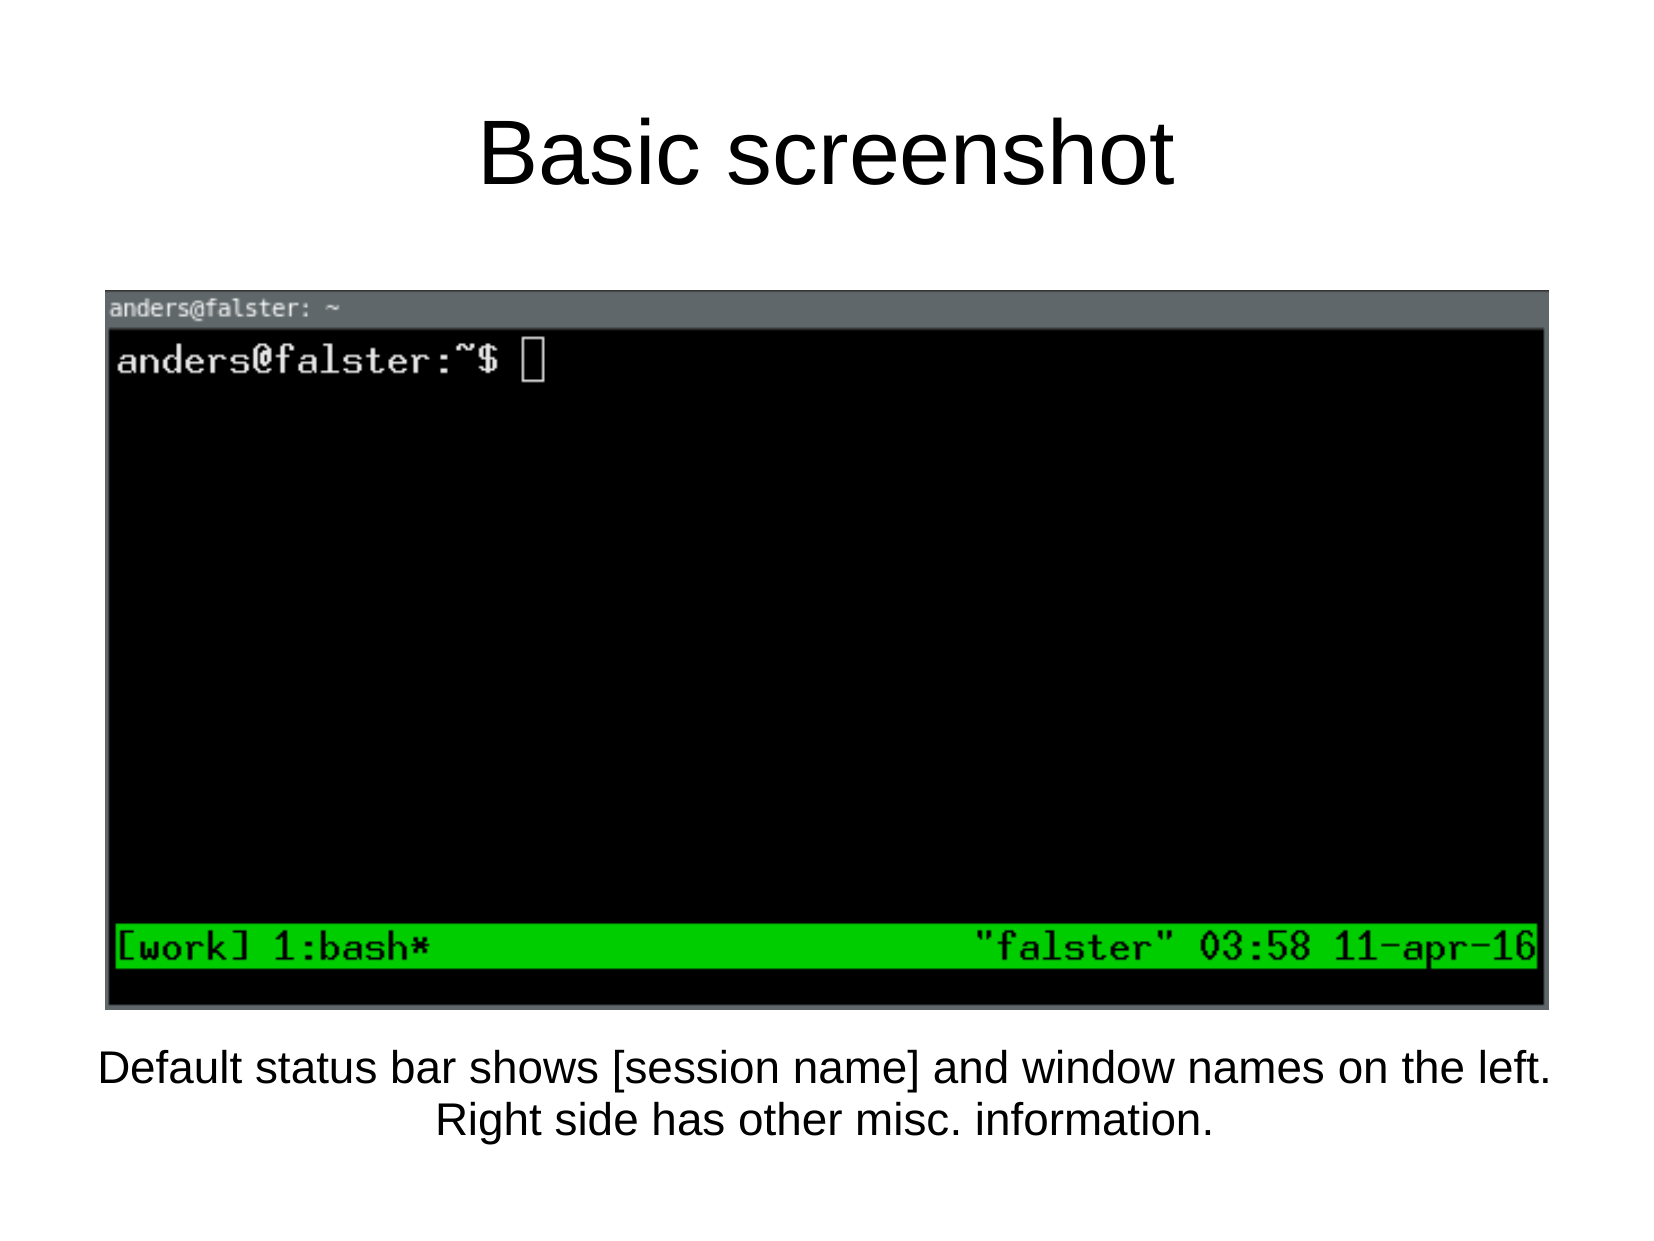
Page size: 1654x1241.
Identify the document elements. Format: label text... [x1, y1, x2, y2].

picture [105, 290, 1549, 1010]
text_box Default status bar shows [session name] and window names on the left. Right side has other misc. information. [75, 1035, 1576, 1153]
title Basic screenshot [82, 49, 1571, 257]
